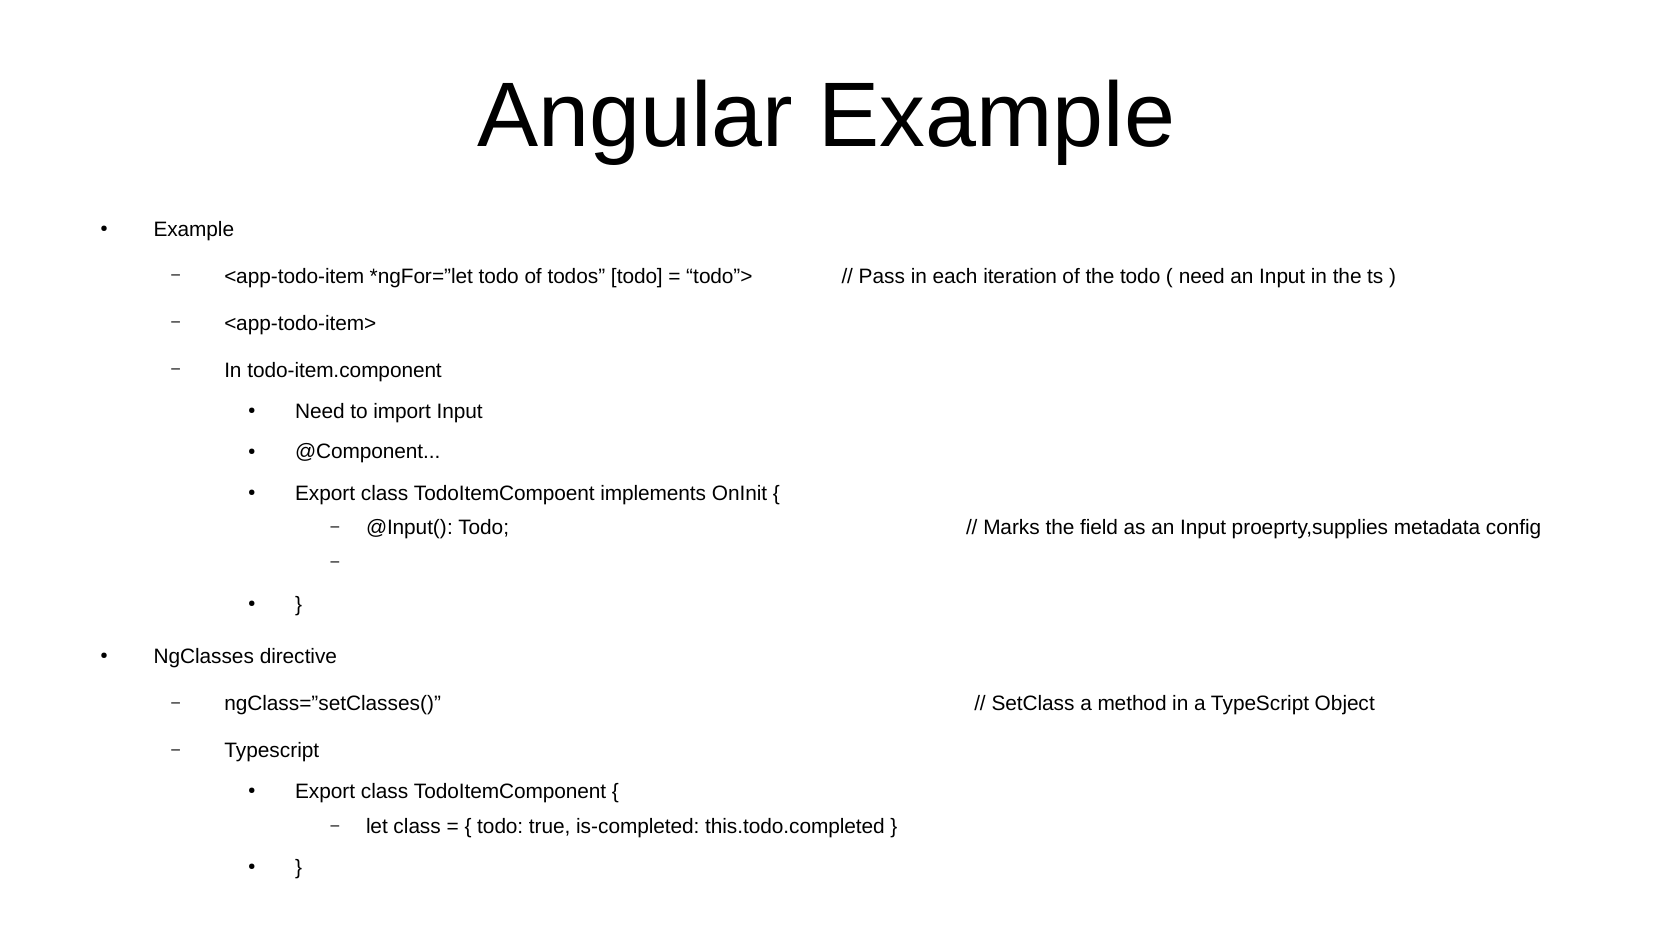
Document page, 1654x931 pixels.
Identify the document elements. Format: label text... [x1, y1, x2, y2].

list Example <app-todo-item *ngFor=”let todo of todos” [todo] = “todo”> // Pass in each iteration of the todo ( need an Input in the ts ) <app-todo-item> In todo-item.component Need to import Input @Component... Export class TodoItemCompoent implements OnInit { @Input(): Todo; // Marks the field as an Input proeprty,supplies metadata config } NgClasses directive ngClass=”setClasses()” // SetClass a method in a TypeScript Object Typescript Export class TodoItemComponent { let class = { todo: true, is-completed: this.todo.completed } } [82, 217, 1571, 901]
title Angular Example [82, 37, 1571, 193]
